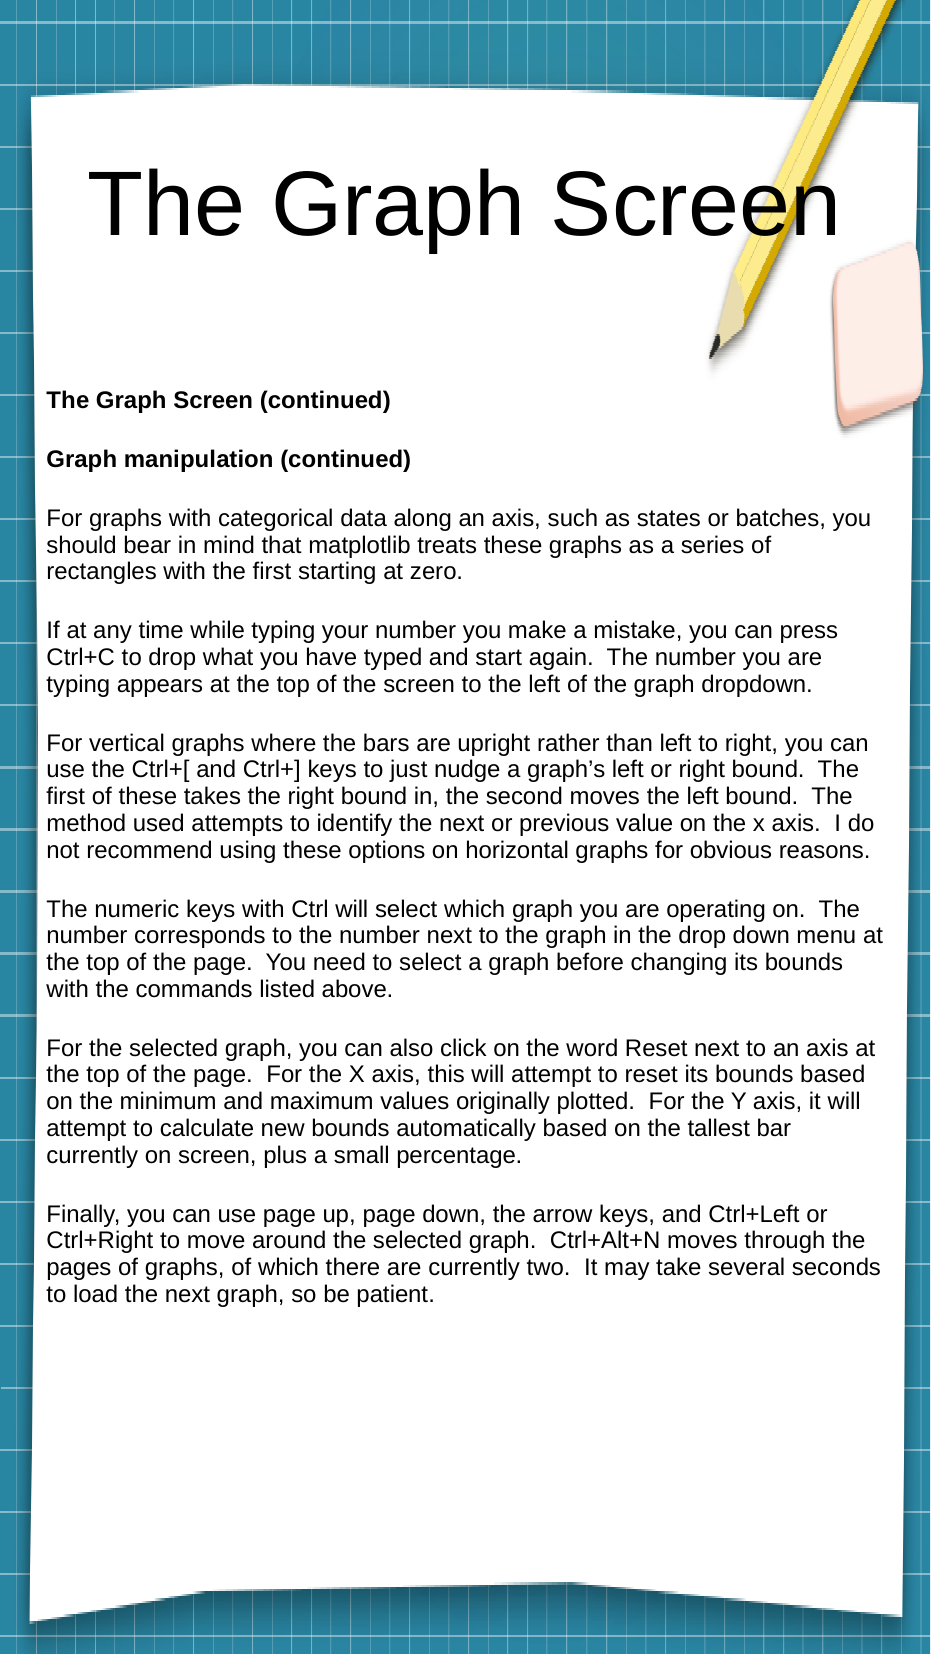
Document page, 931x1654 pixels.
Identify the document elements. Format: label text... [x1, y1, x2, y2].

list The Graph Screen (continued) Graph manipulation (continued) For graphs with categorical data along an axis, such as states or batches, you should bear in mind that matplotlib treats these graphs as a series of rectangles with the first starting at zero. If at any time while typing your number you make a mistake, you can press Ctrl+C to drop what you have typed and start again. The number you are typing appears at the top of the screen to the left of the graph dropdown. For vertical graphs where the bars are upright rather than left to right, you can use the Ctrl+[ and Ctrl+] keys to just nudge a graph’s left or right bound. The first of these takes the right bound in, the second moves the left bound. The method used attempts to identify the next or previous value on the x axis. I do not recommend using these options on horizontal graphs for obvious reasons. The numeric keys with Ctrl will select which graph you are operating on. The number corresponds to the number next to the graph in the drop down menu at the top of the page. You need to select a graph before changing its bounds with the commands listed above. For the selected graph, you can also click on the word Reset next to an axis at the top of the page. For the X axis, this will attempt to reset its bounds based on the minimum and maximum values originally plotted. For the Y axis, it will attempt to calculate new bounds automatically based on the tallest bar currently on screen, plus a small percentage. Finally, you can use page up, page down, the arrow keys, and Ctrl+Left or Ctrl+Right to move around the selected graph. Ctrl+Alt+N moves through the pages of graphs, of which there are currently two. It may take several seconds to load the next graph, so be patient. [46, 386, 884, 1346]
picture [0, 0, 931, 1654]
title The Graph Screen [46, 65, 884, 342]
